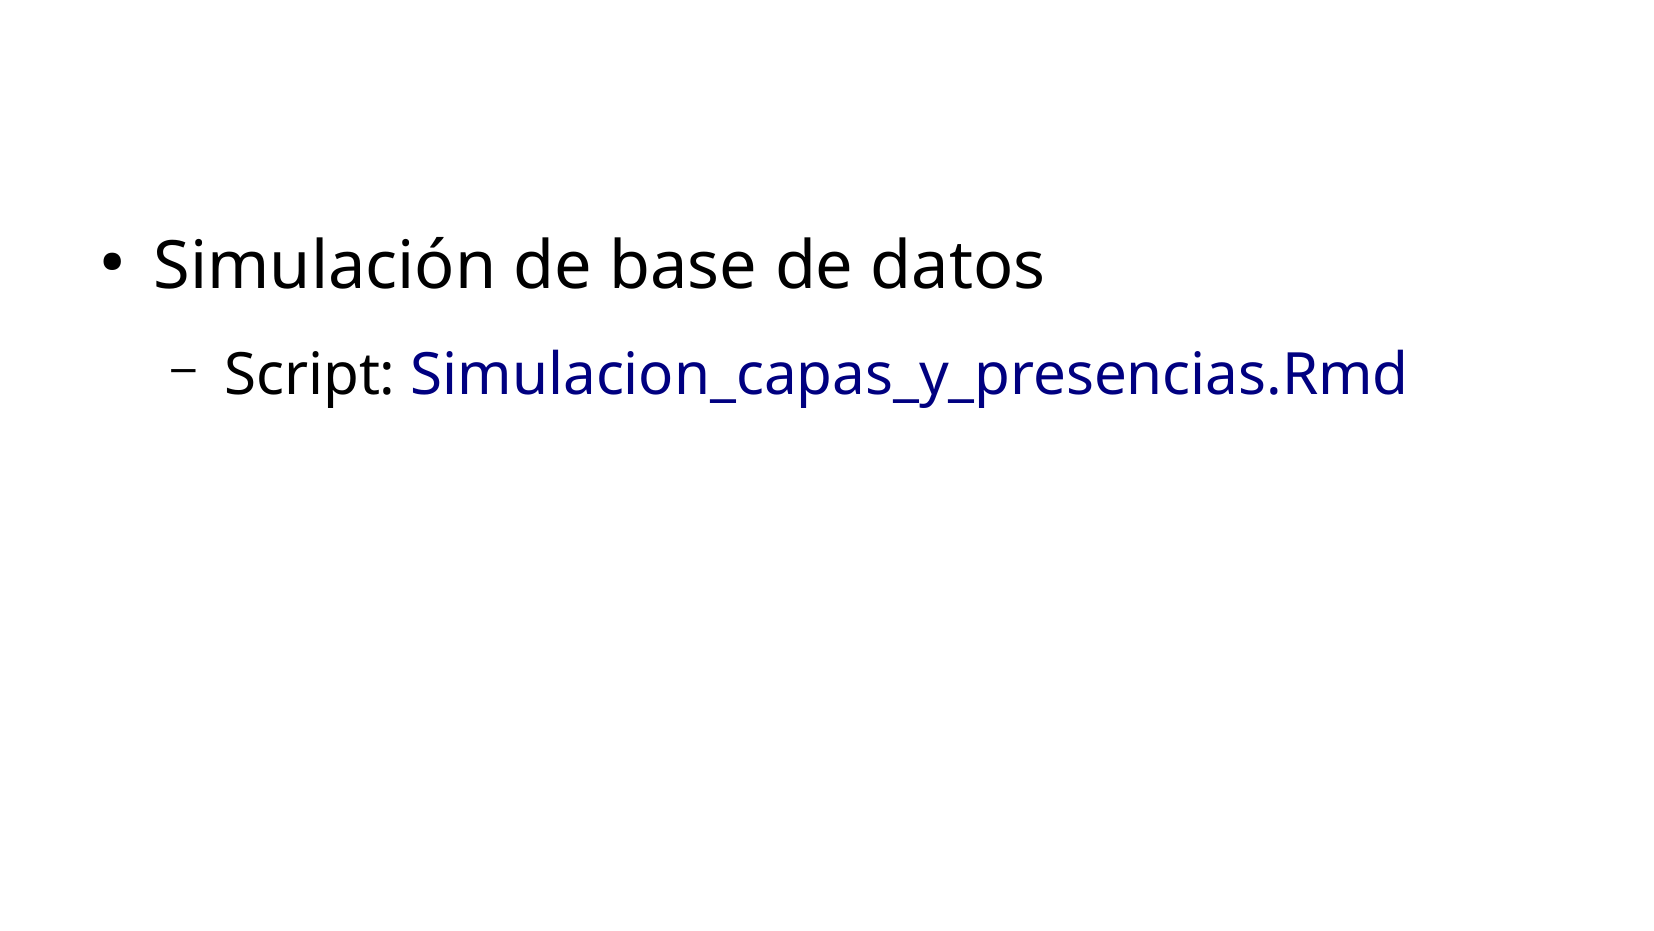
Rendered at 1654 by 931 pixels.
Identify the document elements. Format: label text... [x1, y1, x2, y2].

list Simulación de base de datos Script: Simulacion_capas_y_presencias.Rmd [82, 217, 1571, 758]
